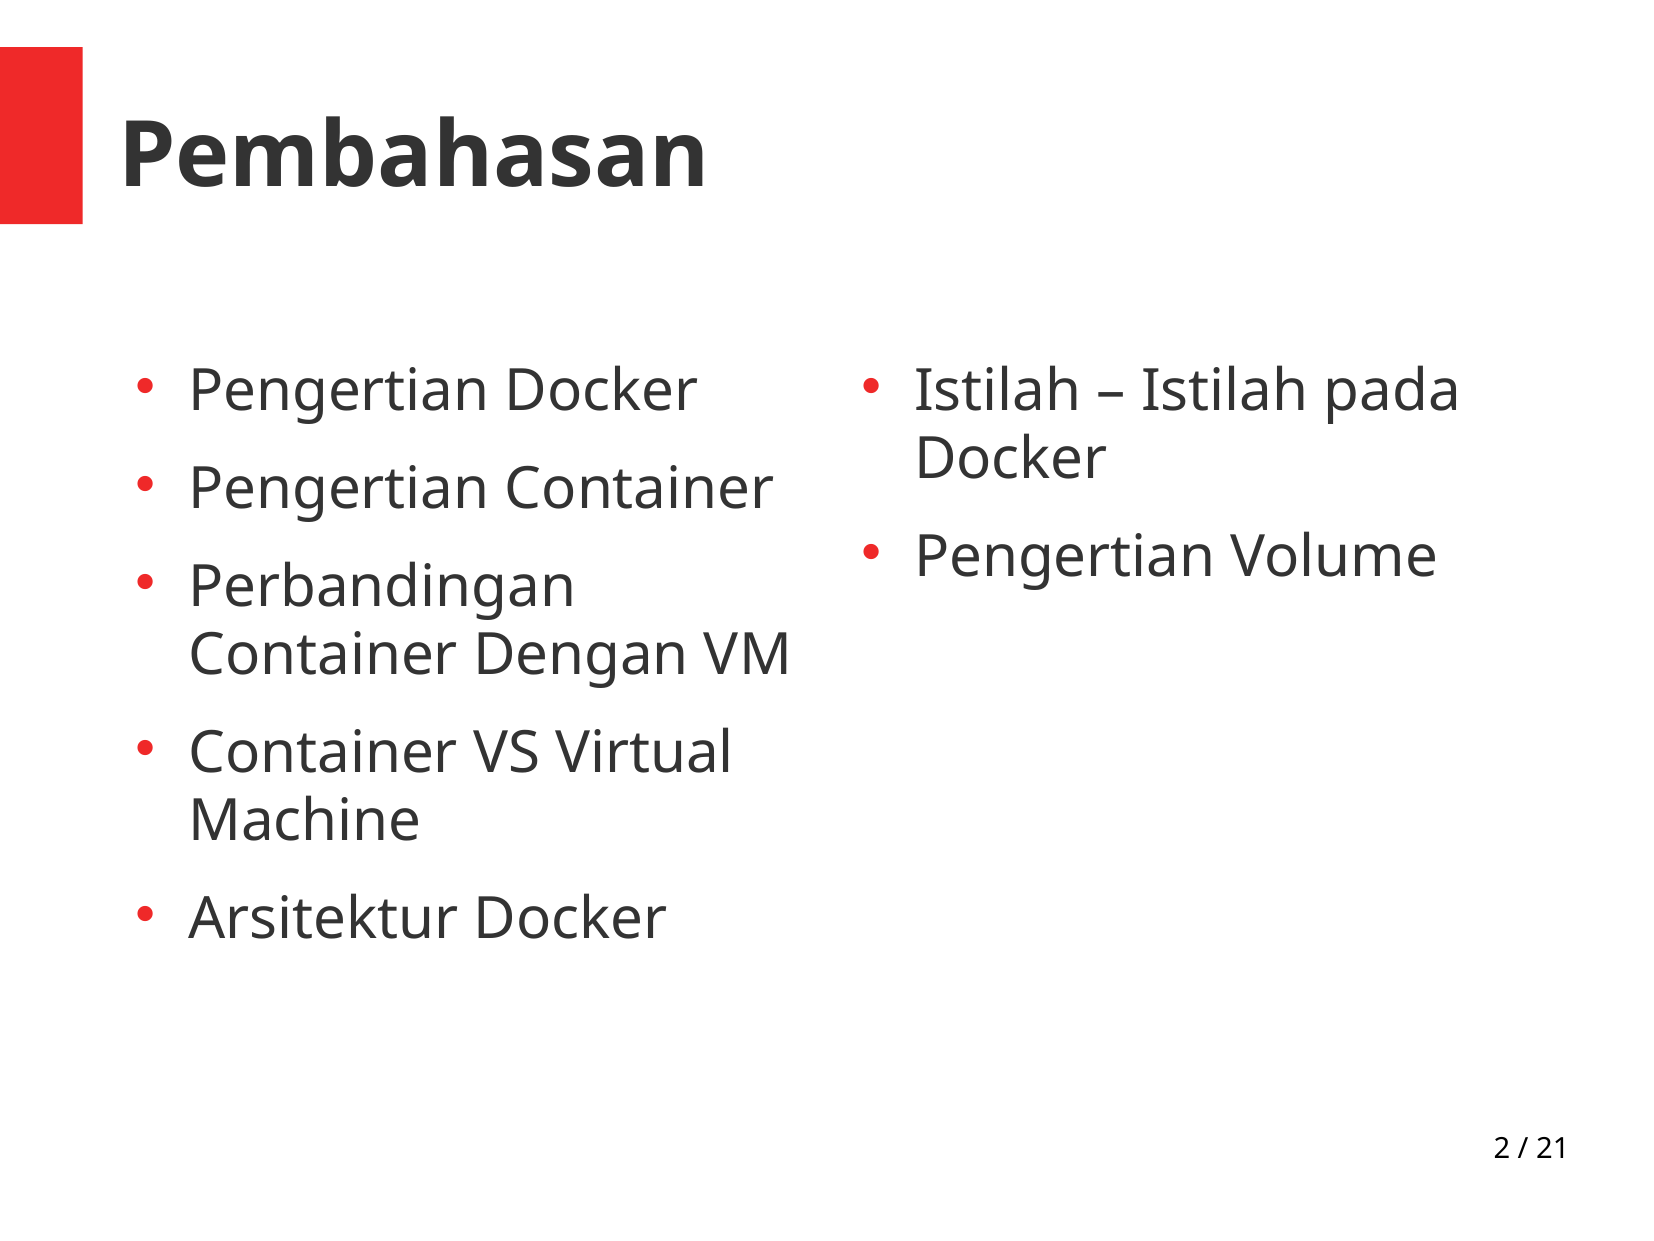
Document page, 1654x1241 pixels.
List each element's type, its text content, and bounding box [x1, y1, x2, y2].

list Pengertian Docker Pengertian Container Perbandingan Container Dengan VM Container VS Virtual Machine Arsitektur Docker [118, 354, 810, 1074]
title Pembahasan [118, 49, 1571, 257]
list Istilah – Istilah pada Docker Pengertian Volume [844, 354, 1536, 1074]
